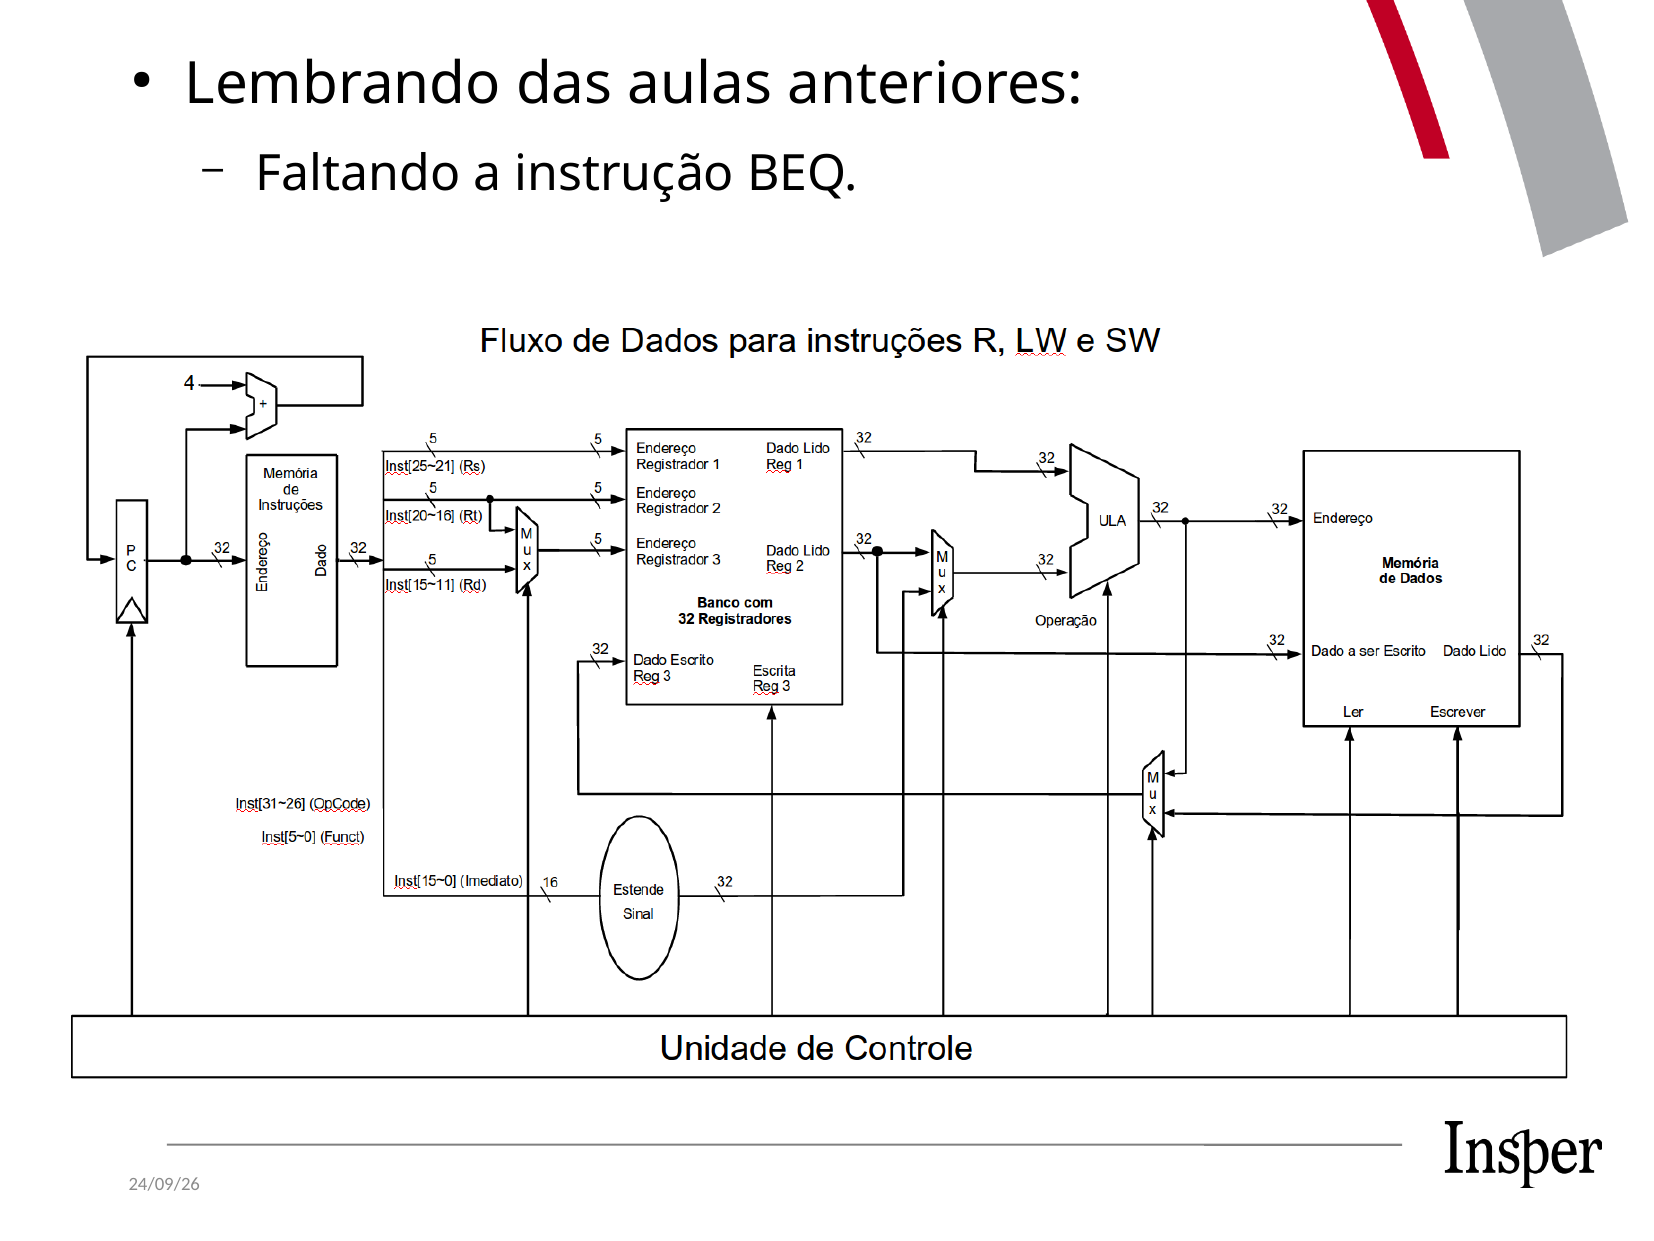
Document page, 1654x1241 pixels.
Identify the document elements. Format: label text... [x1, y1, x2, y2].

list Lembrando das aulas anteriores: Faltando a instrução BEQ. [113, 1096, 1540, 1134]
list Lembrando das aulas anteriores: Faltando a instrução BEQ. [113, 53, 1540, 303]
picture [47, 303, 1592, 1096]
